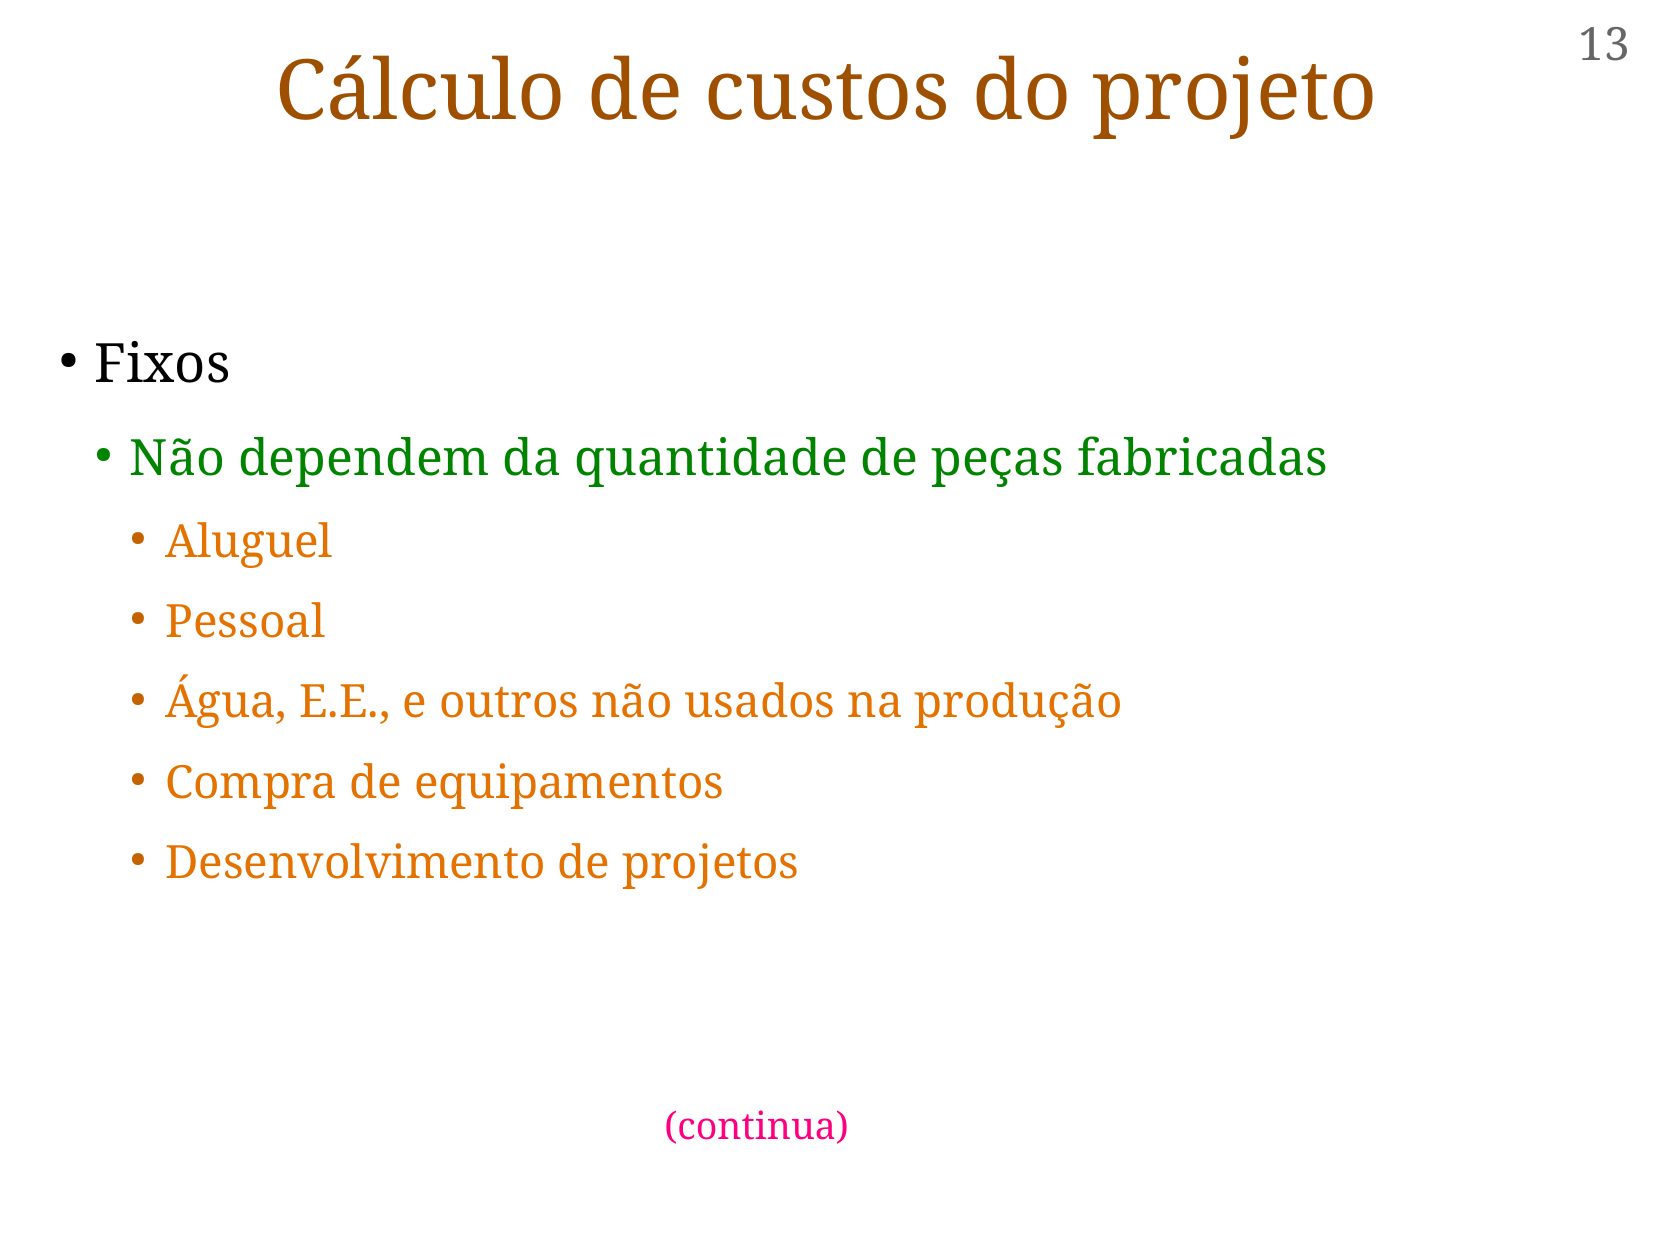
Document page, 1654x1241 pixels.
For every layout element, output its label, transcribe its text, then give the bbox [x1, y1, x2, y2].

text_box (continua) [649, 1092, 864, 1159]
title Cálculo de custos do projeto [59, 29, 1595, 148]
list Fixos Não dependem da quantidade de peças fabricadas Aluguel Pessoal Água, E.E., e outros não usados na produção Compra de equipamentos Desenvolvimento de projetos [59, 324, 1595, 1211]
